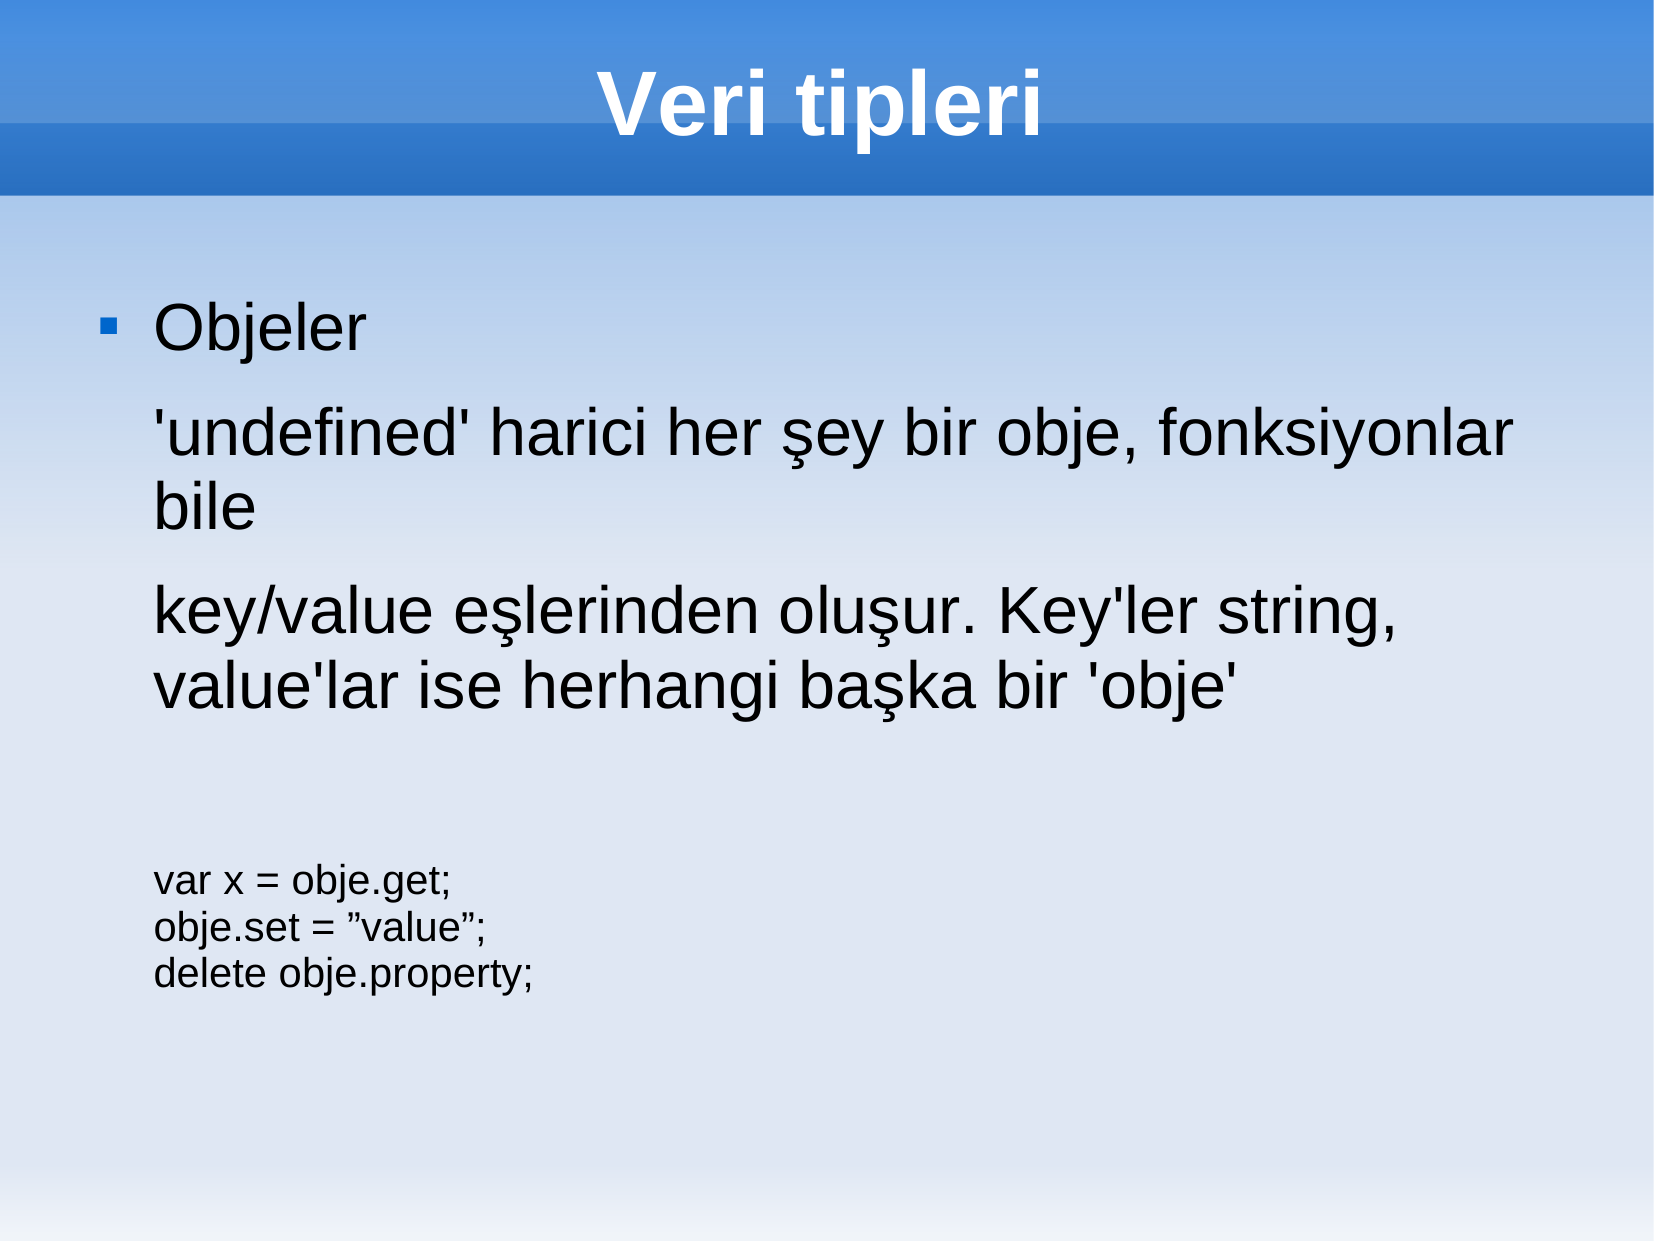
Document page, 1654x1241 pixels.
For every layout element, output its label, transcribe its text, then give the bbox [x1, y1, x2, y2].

list Objeler 'undefined' harici her şey bir obje, fonksiyonlar bile key/value eşlerinden oluşur. Key'ler string, value'lar ise herhangi başka bir 'obje' var x = obje.get; obje.set = ”value”; delete obje.property; [82, 290, 1571, 1094]
title Veri tipleri [76, 7, 1565, 200]
picture [0, 0, 1654, 1241]
